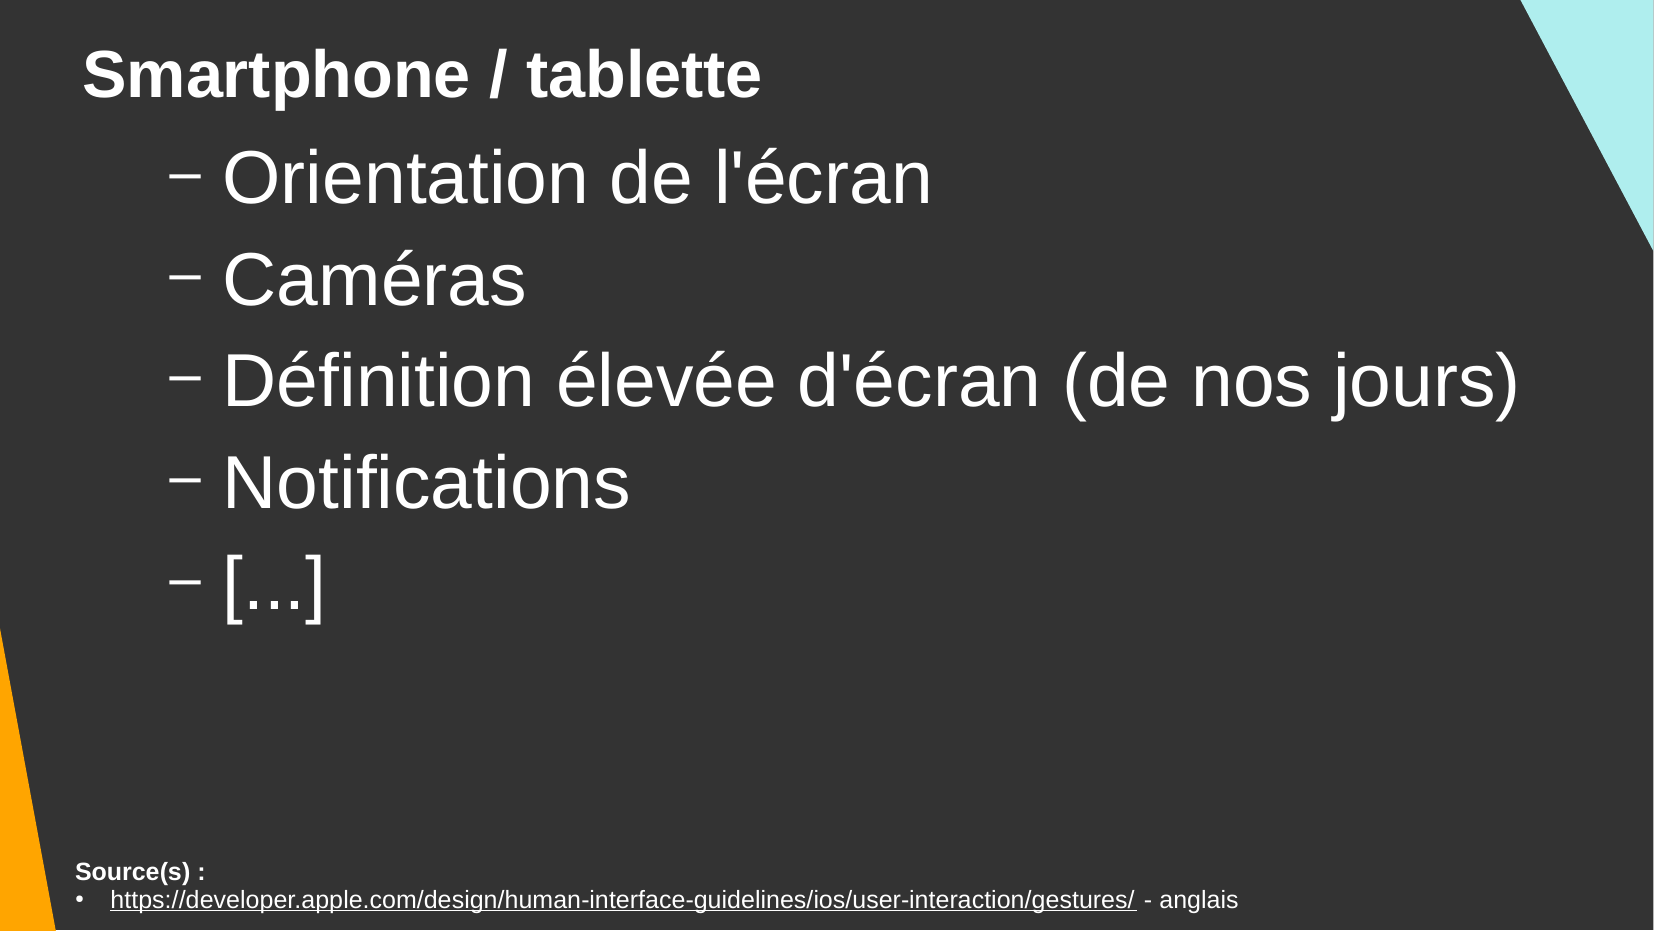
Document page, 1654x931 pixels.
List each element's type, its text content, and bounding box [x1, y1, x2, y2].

text_box [0, 628, 56, 931]
text_box Source(s) : https://developer.apple.com/design/human-interface-guidelines/ios/user-interaction/gestures/ - anglais [60, 850, 1546, 931]
title Smartphone / tablette [82, 37, 1571, 114]
text_box [1520, 0, 1654, 253]
list Orientation de l'écran Caméras Définition élevée d'écran (de nos jours) Notifications [...] [80, 135, 1605, 768]
